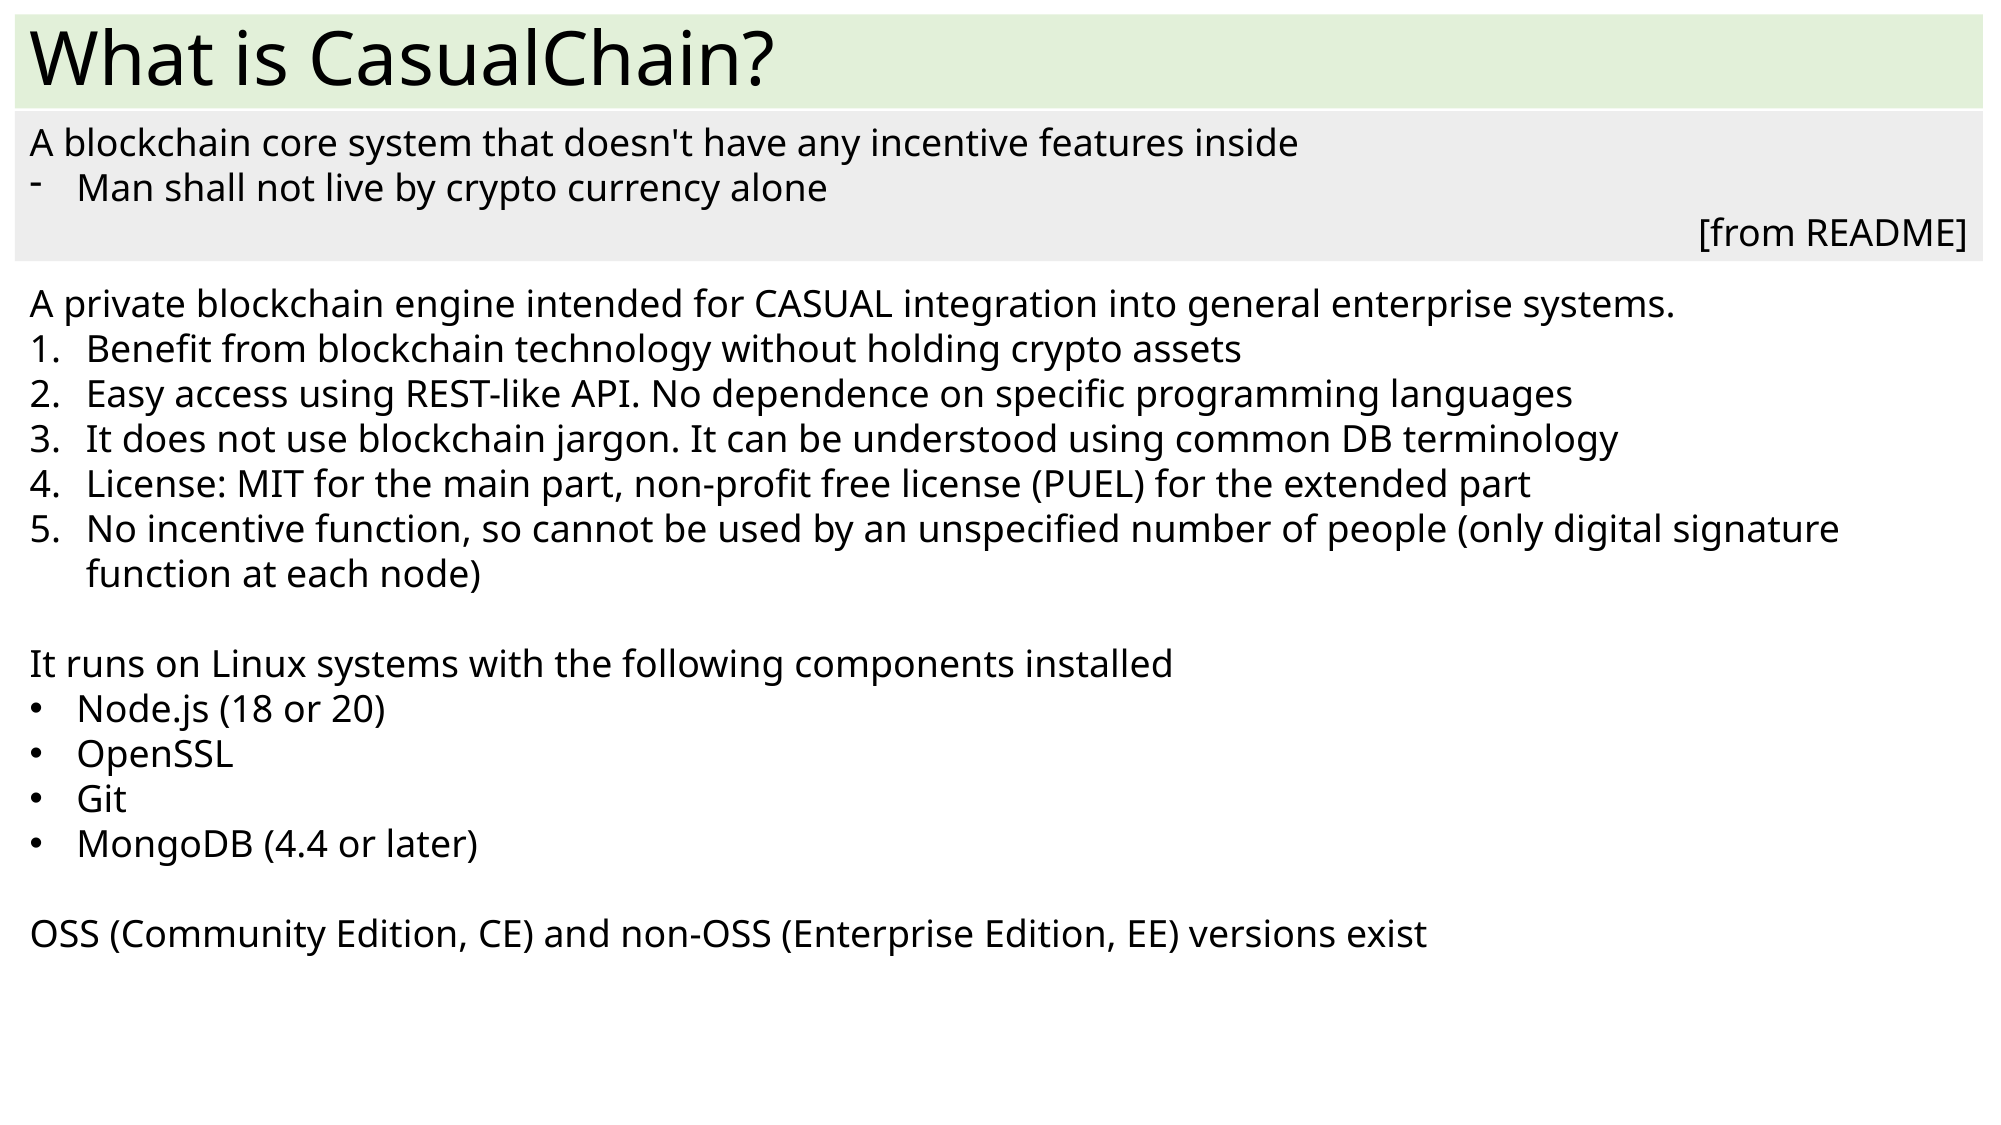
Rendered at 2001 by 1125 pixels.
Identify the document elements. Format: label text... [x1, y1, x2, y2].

text_box A blockchain core system that doesn't have any incentive features inside Man shall not live by crypto currency alone [from README] [14, 111, 1983, 262]
text_box What is CasualChain? [14, 14, 1983, 109]
text_box A private blockchain engine intended for CASUAL integration into general enterprise systems. Benefit from blockchain technology without holding crypto assets Easy access using REST-like API. No dependence on specific programming languages It does not use blockchain jargon. It can be understood using common DB terminology License: MIT for the main part, non-profit free license (PUEL) for the extended part No incentive function, so cannot be used by an unspecified number of people (only digital signature function at each node) It runs on Linux systems with the following components installed Node.js (18 or 20) OpenSSL Git MongoDB (4.4 or later) OSS (Community Edition, CE) and non-OSS (Enterprise Edition, EE) versions exist [14, 272, 1978, 963]
